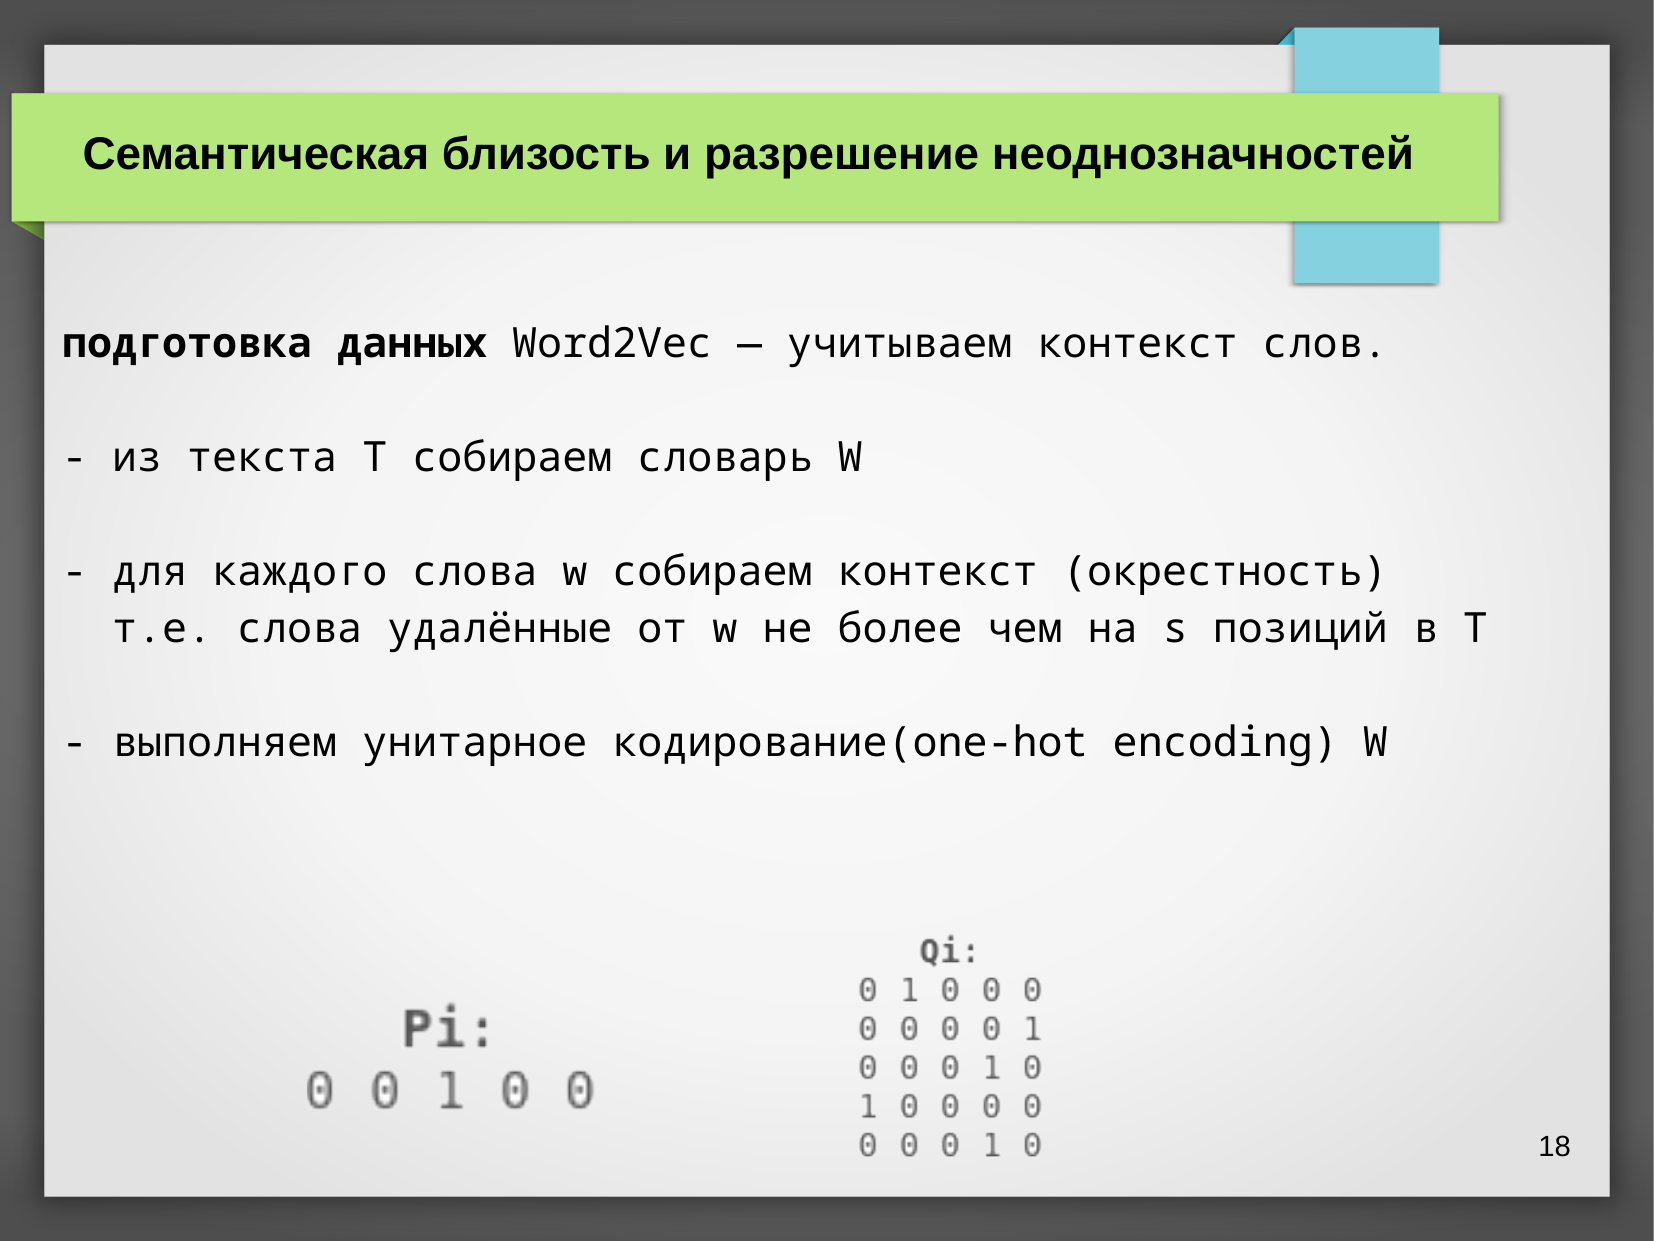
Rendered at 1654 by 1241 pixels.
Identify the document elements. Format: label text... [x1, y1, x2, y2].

picture [0, 0, 1654, 1241]
text_box подготовка данных Word2Vec — учитываем контекст слов. - из текста T собираем словарь W - для каждого слова w собираем контекст (окрестность) т.е. слова удалённые от w не более чем на s позиций в T - выполняем унитарное кодирование(one-hot encoding) W [47, 248, 1595, 927]
title Семантическая близость и разрешение неоднозначностей [82, 121, 1489, 187]
